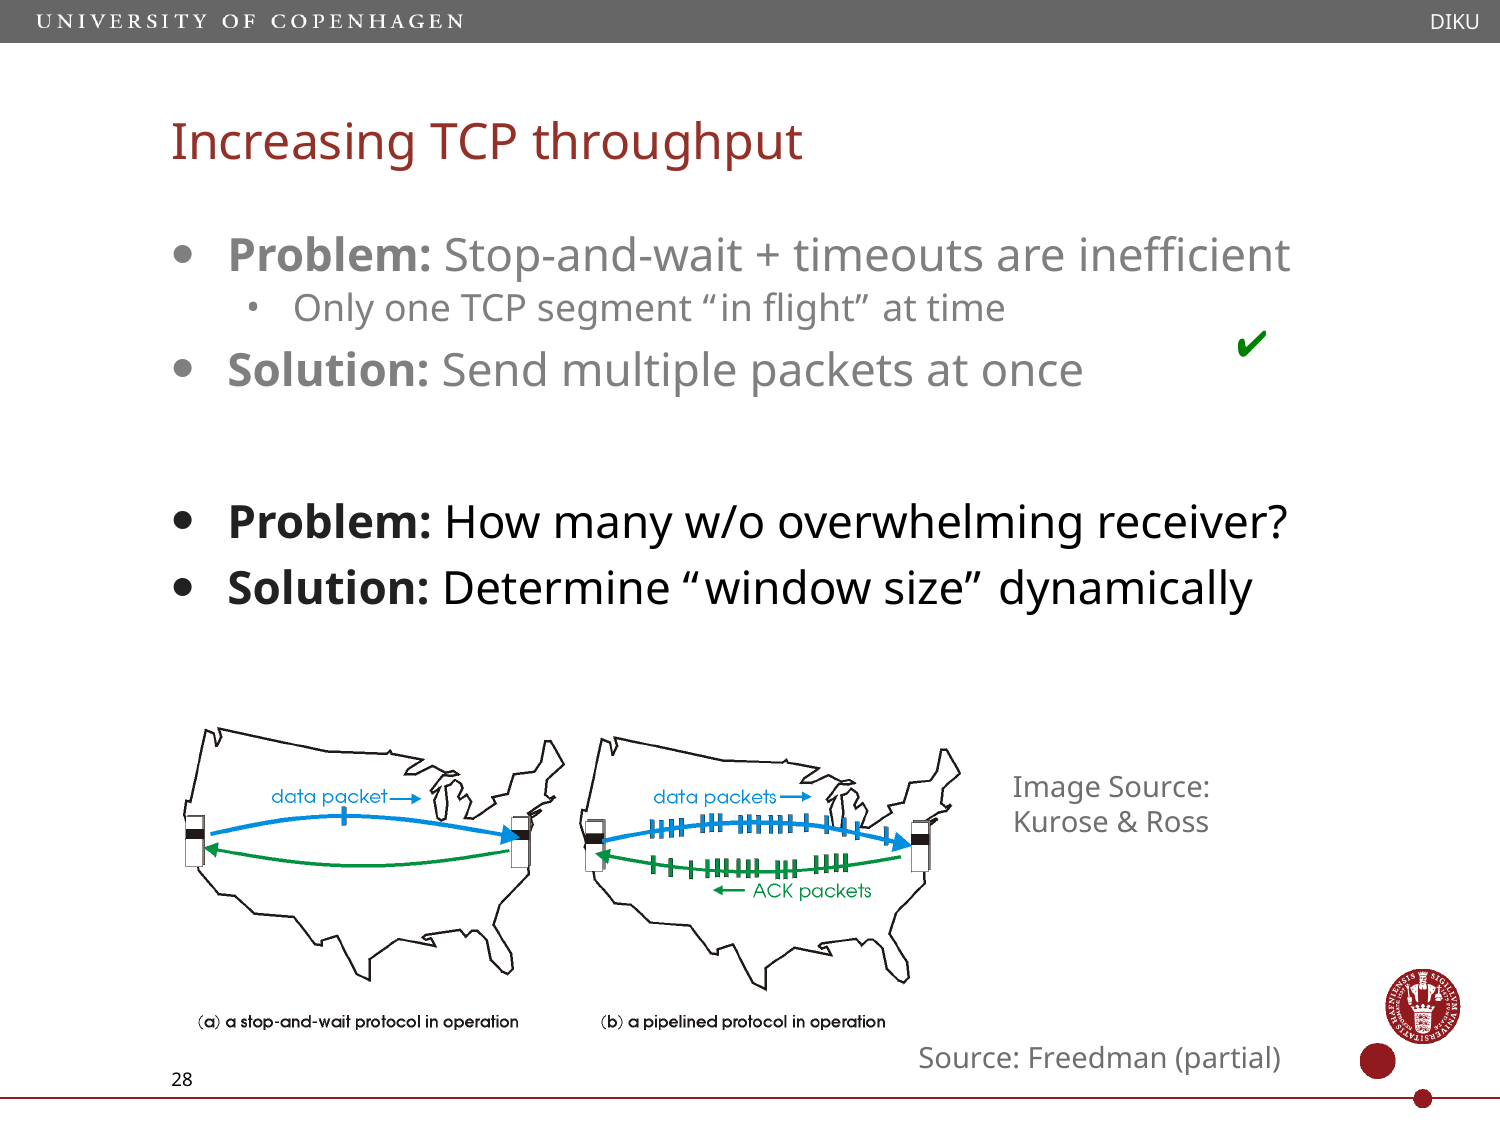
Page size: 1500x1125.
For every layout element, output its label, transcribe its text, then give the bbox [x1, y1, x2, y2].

text_box Image Source: Kurose & Ross [998, 760, 1306, 846]
list Problem: Stop-and-wait + timeouts are inefficient Only one TCP segment “in flight” at time Solution: Send multiple packets at once Problem: How many w/o overwhelming receiver? Solution: Determine “window size” dynamically [171, 225, 1329, 900]
text_box Source: Freedman (partial) [903, 1031, 1341, 1083]
text_box DIKU [469, 0, 1495, 43]
text_box ✔ [1222, 302, 1317, 374]
title Increasing TCP throughput [171, 75, 1329, 171]
text_box <number> [171, 1067, 522, 1092]
picture [0, 727, 1500, 1122]
